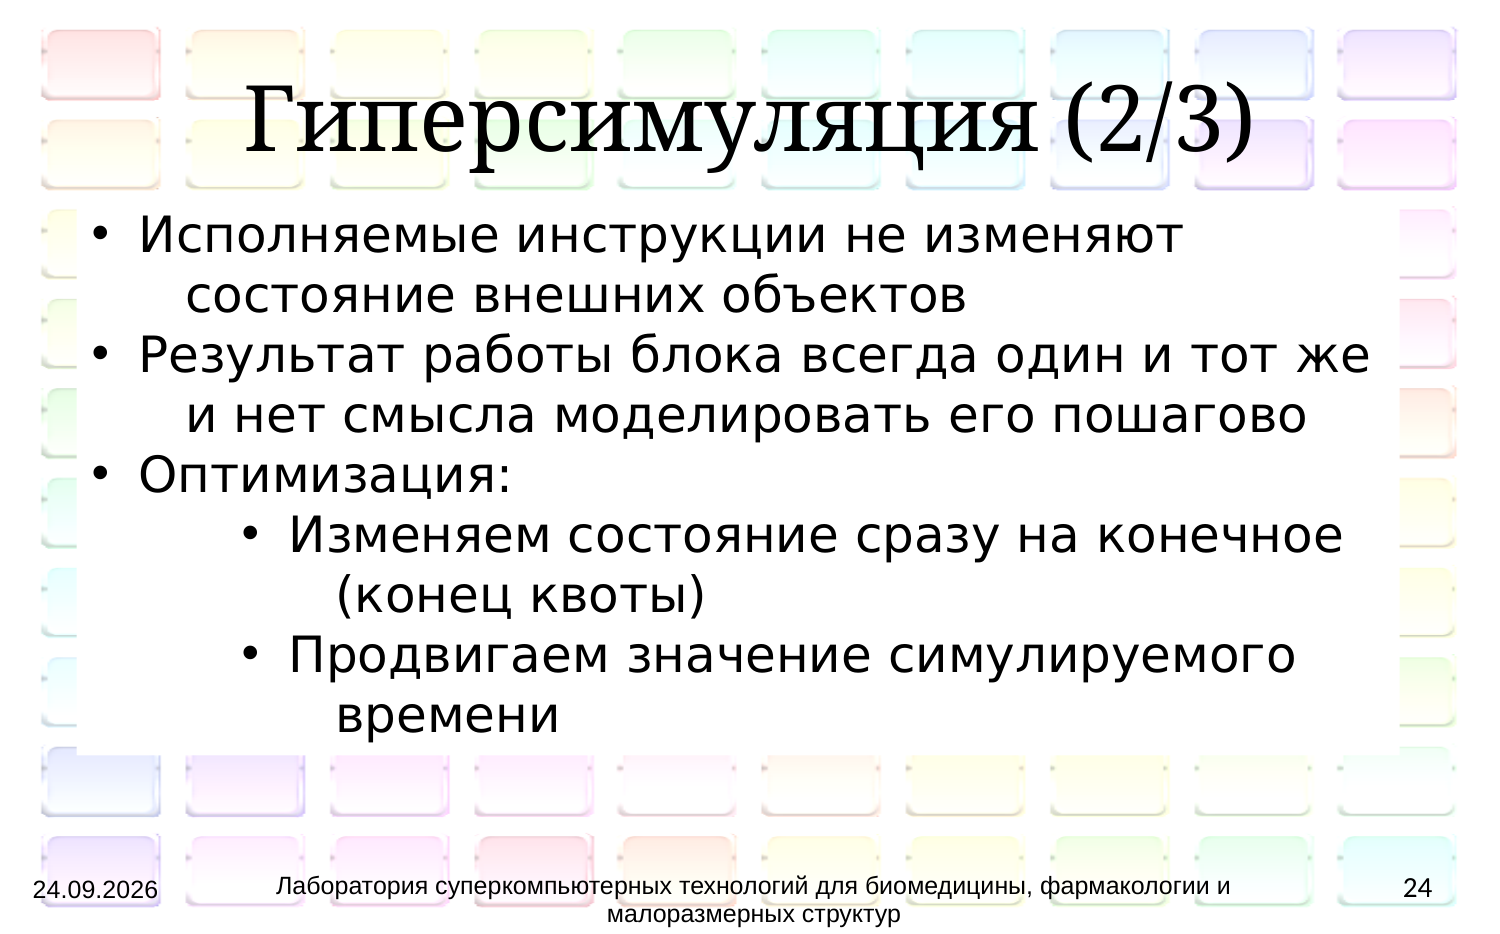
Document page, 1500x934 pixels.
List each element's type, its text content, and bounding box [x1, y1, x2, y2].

text_box Лаборатория суперкомпьютерных технологий для биомедицины, фармакологии и малоразмерных структур [171, 864, 1338, 915]
text_box [1387, 868, 1473, 918]
text_box Исполняемые инструкции не изменяют состояние внешних объектов Результат работы блока всегда один и тот же и нет смысла моделировать его пошагово Оптимизация: Изменяем состояние сразу на конечное (конец квоты) Продвигаем значение симулируемого времени [76, 194, 1400, 756]
text_box 25.10.2012 [17, 868, 184, 918]
title Гиперсимуляция (2/3) [75, 37, 1426, 193]
